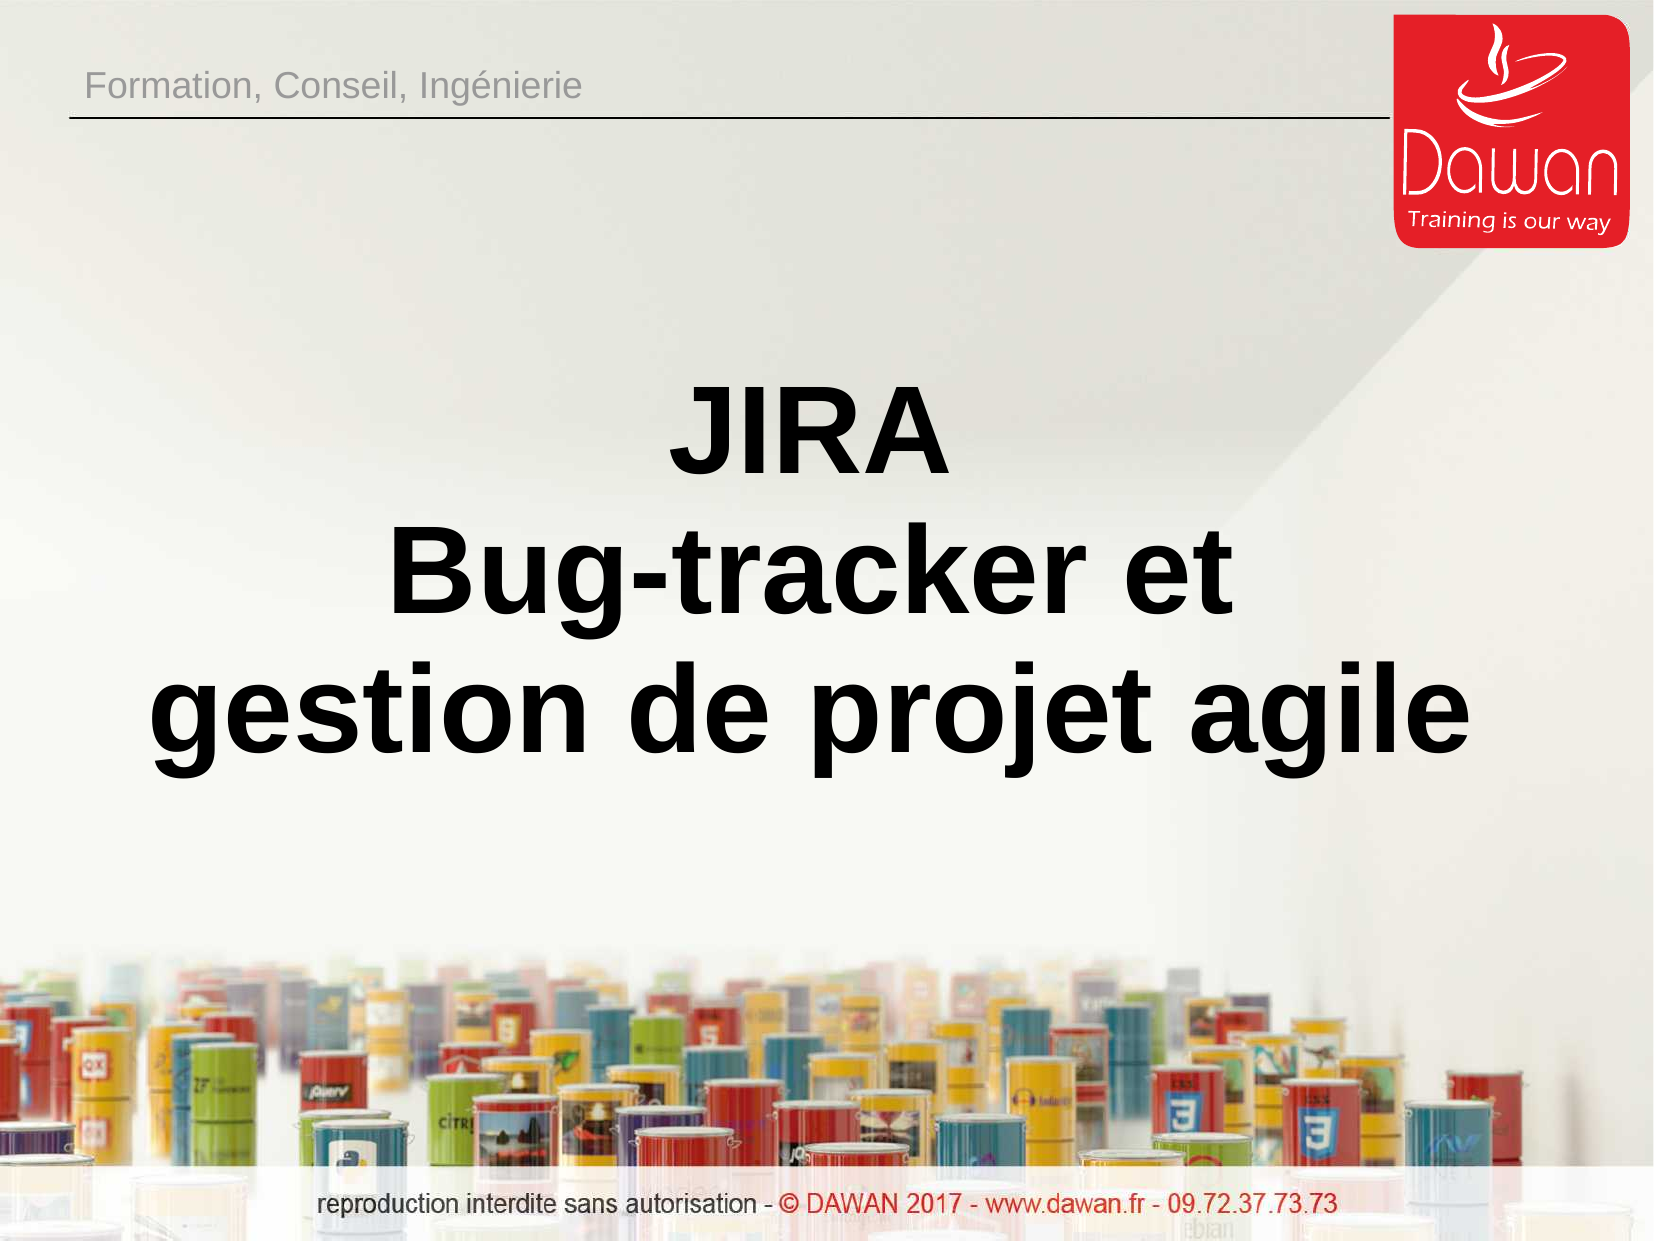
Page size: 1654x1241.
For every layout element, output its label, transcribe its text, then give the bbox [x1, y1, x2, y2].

text_box Formation, Conseil, Ingénierie [84, 64, 584, 109]
picture [0, 0, 1654, 1241]
text_box JIRA Bug-tracker et gestion de projet agile [147, 360, 1475, 780]
